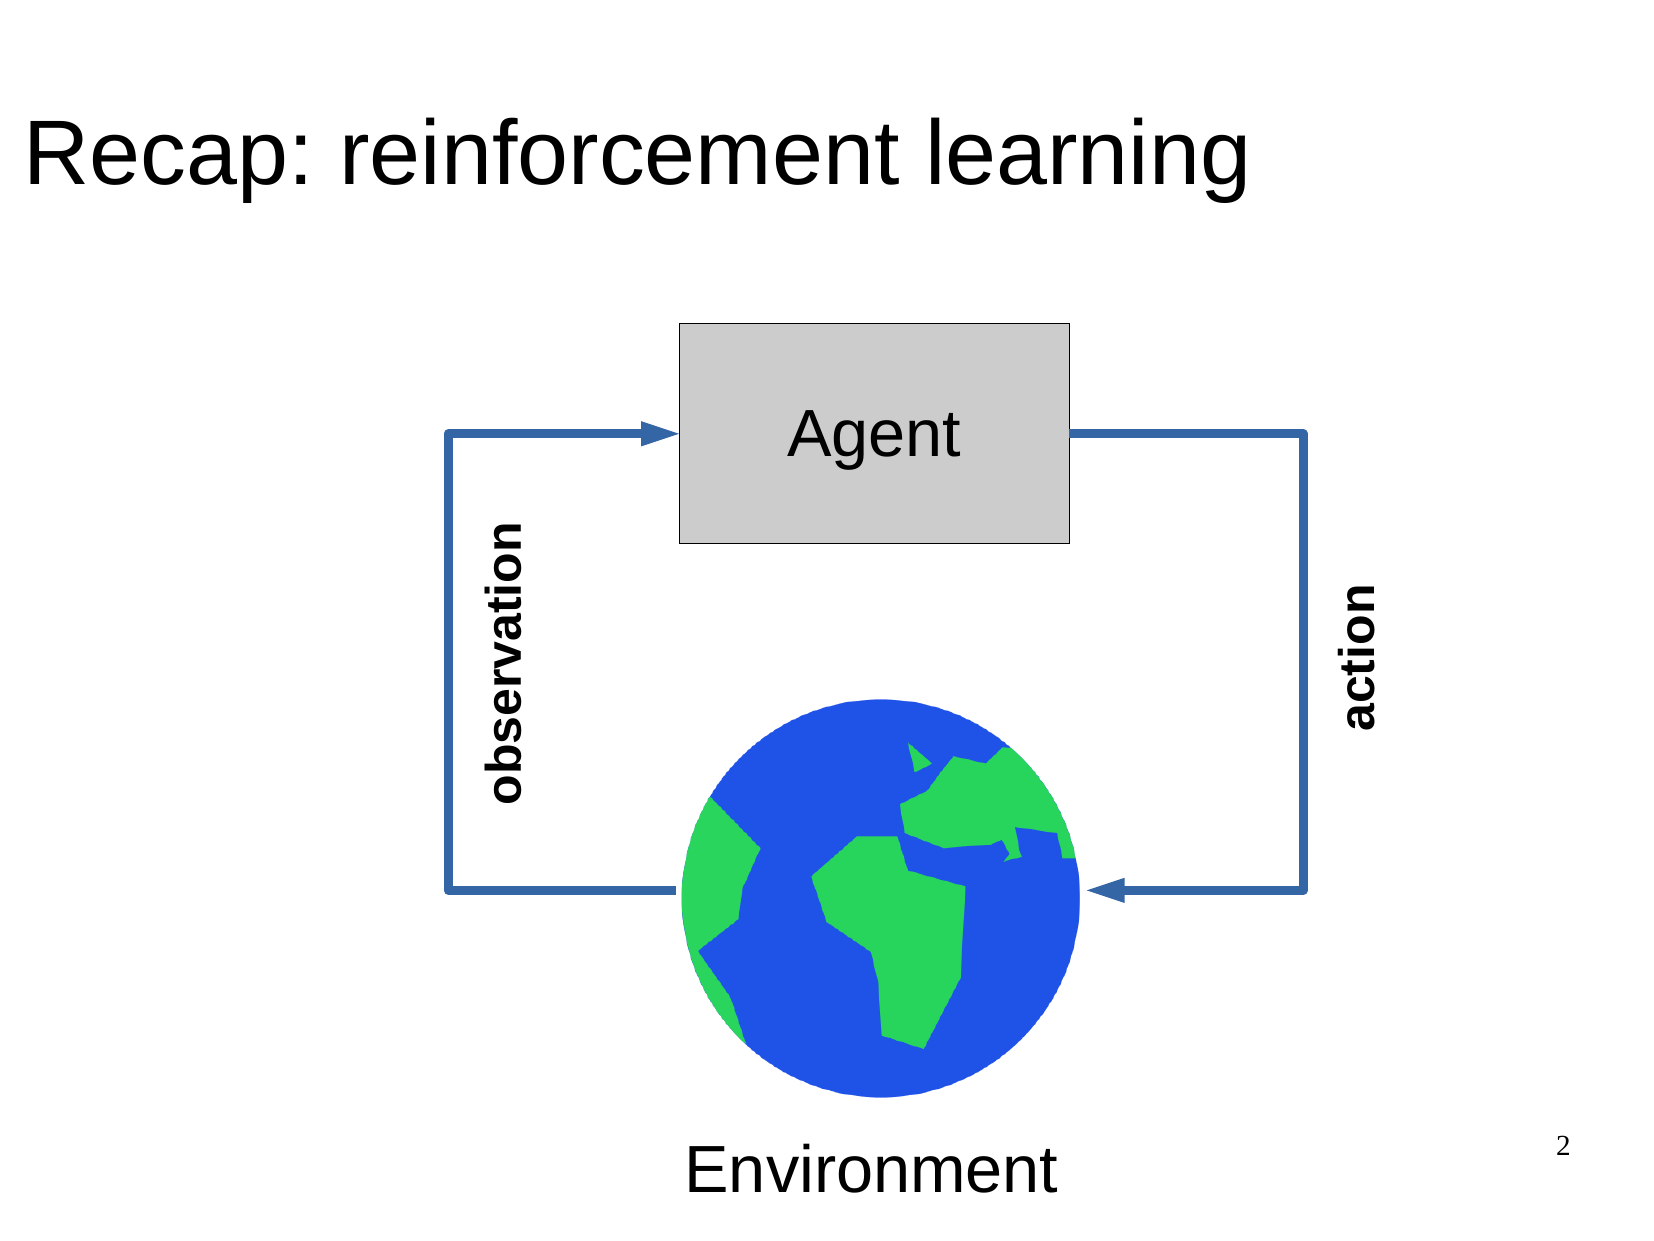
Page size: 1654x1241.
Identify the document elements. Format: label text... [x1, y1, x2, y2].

text_box observation [468, 507, 540, 821]
text_box Environment [600, 1124, 1143, 1214]
text_box Agent [679, 323, 1070, 544]
picture [555, 654, 1206, 1142]
title Recap: reinforcement learning [23, 49, 1512, 257]
text_box action [1321, 569, 1393, 747]
